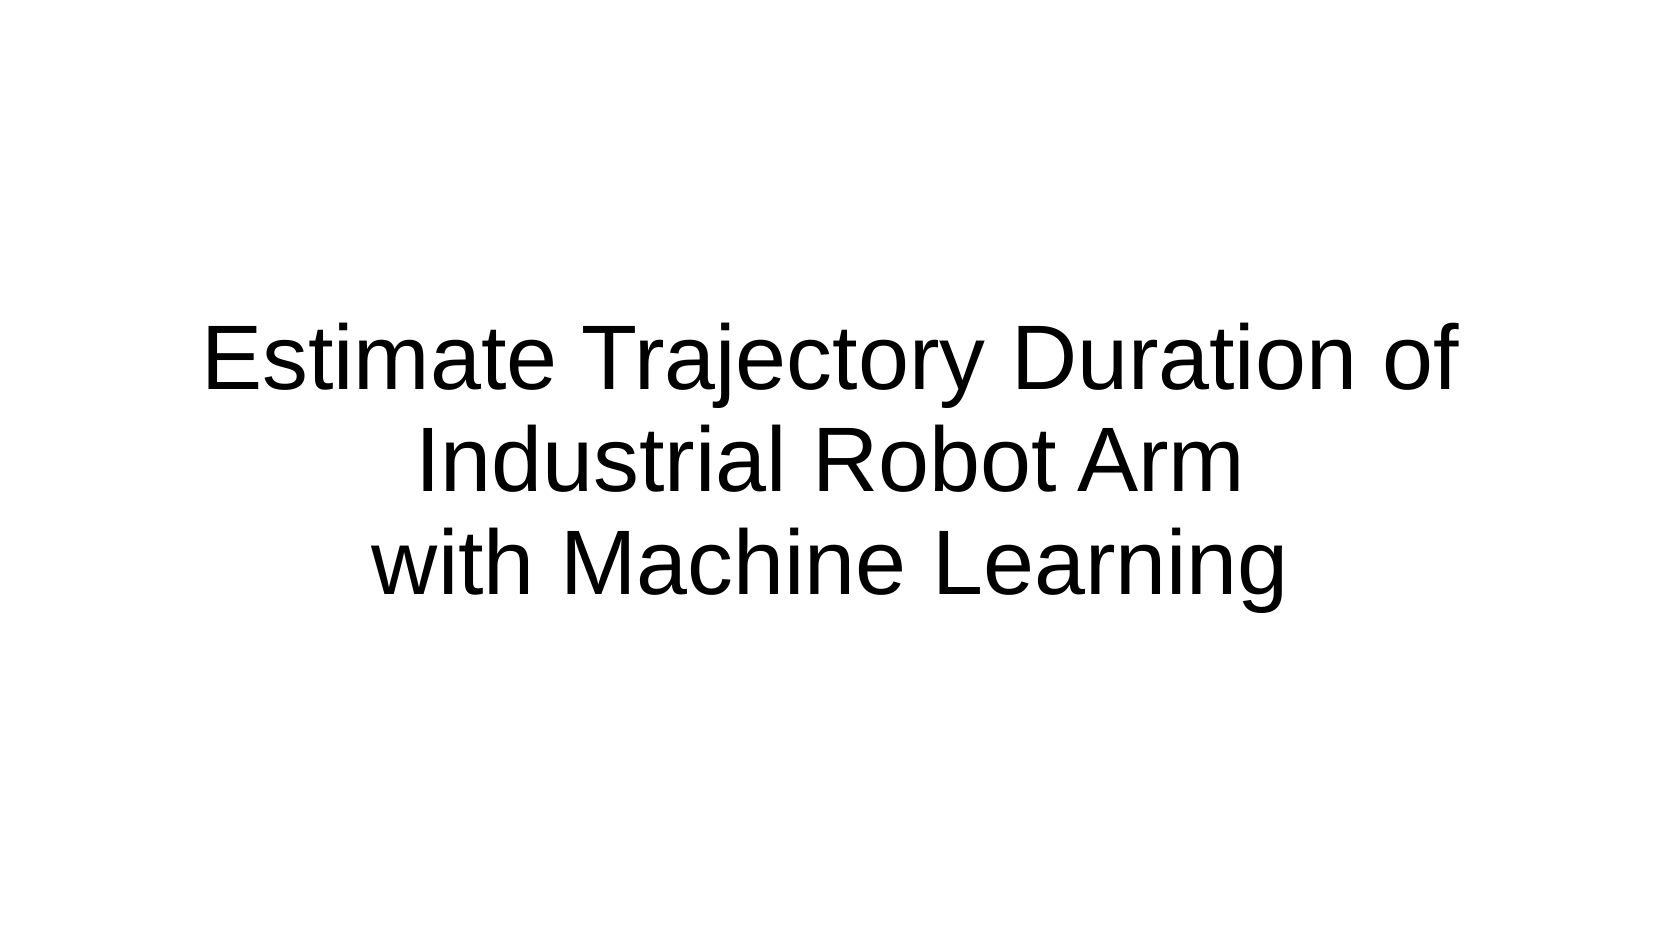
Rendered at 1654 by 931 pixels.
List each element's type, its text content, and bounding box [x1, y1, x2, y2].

title Estimate Trajectory Duration of Industrial Robot Arm with Machine Learning [86, 306, 1576, 614]
